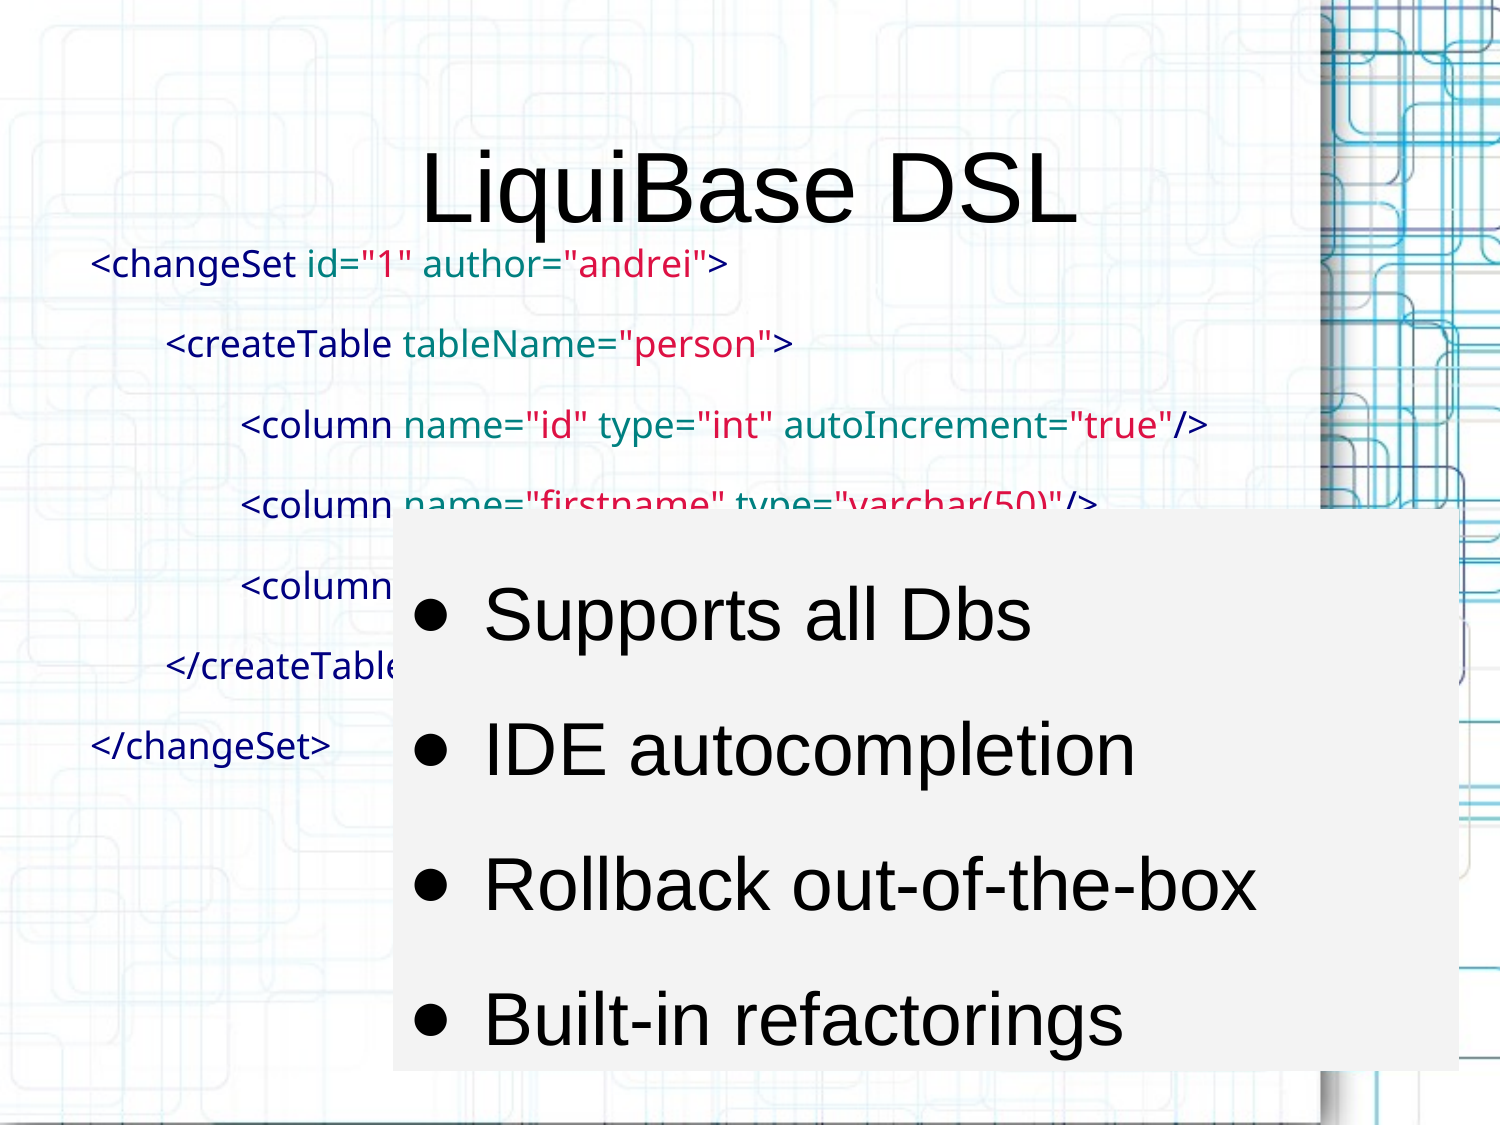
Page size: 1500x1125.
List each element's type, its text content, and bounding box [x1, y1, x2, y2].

picture [0, 0, 1500, 1125]
list <changeSet id="1" author="andrei"> <createTable tableName="person"> <column name="id" type="int" autoIncrement="true"/> <column name="firstname" type="varchar(50)"/> <column name="lastname" type="varchar(50)"/> </createTable> </changeSet> [75, 224, 1459, 1010]
text_box Supports all Dbs IDE autocompletion Rollback out-of-the-box Built-in refactorings [393, 509, 1459, 1071]
title LiquiBase DSL [75, 70, 1425, 258]
